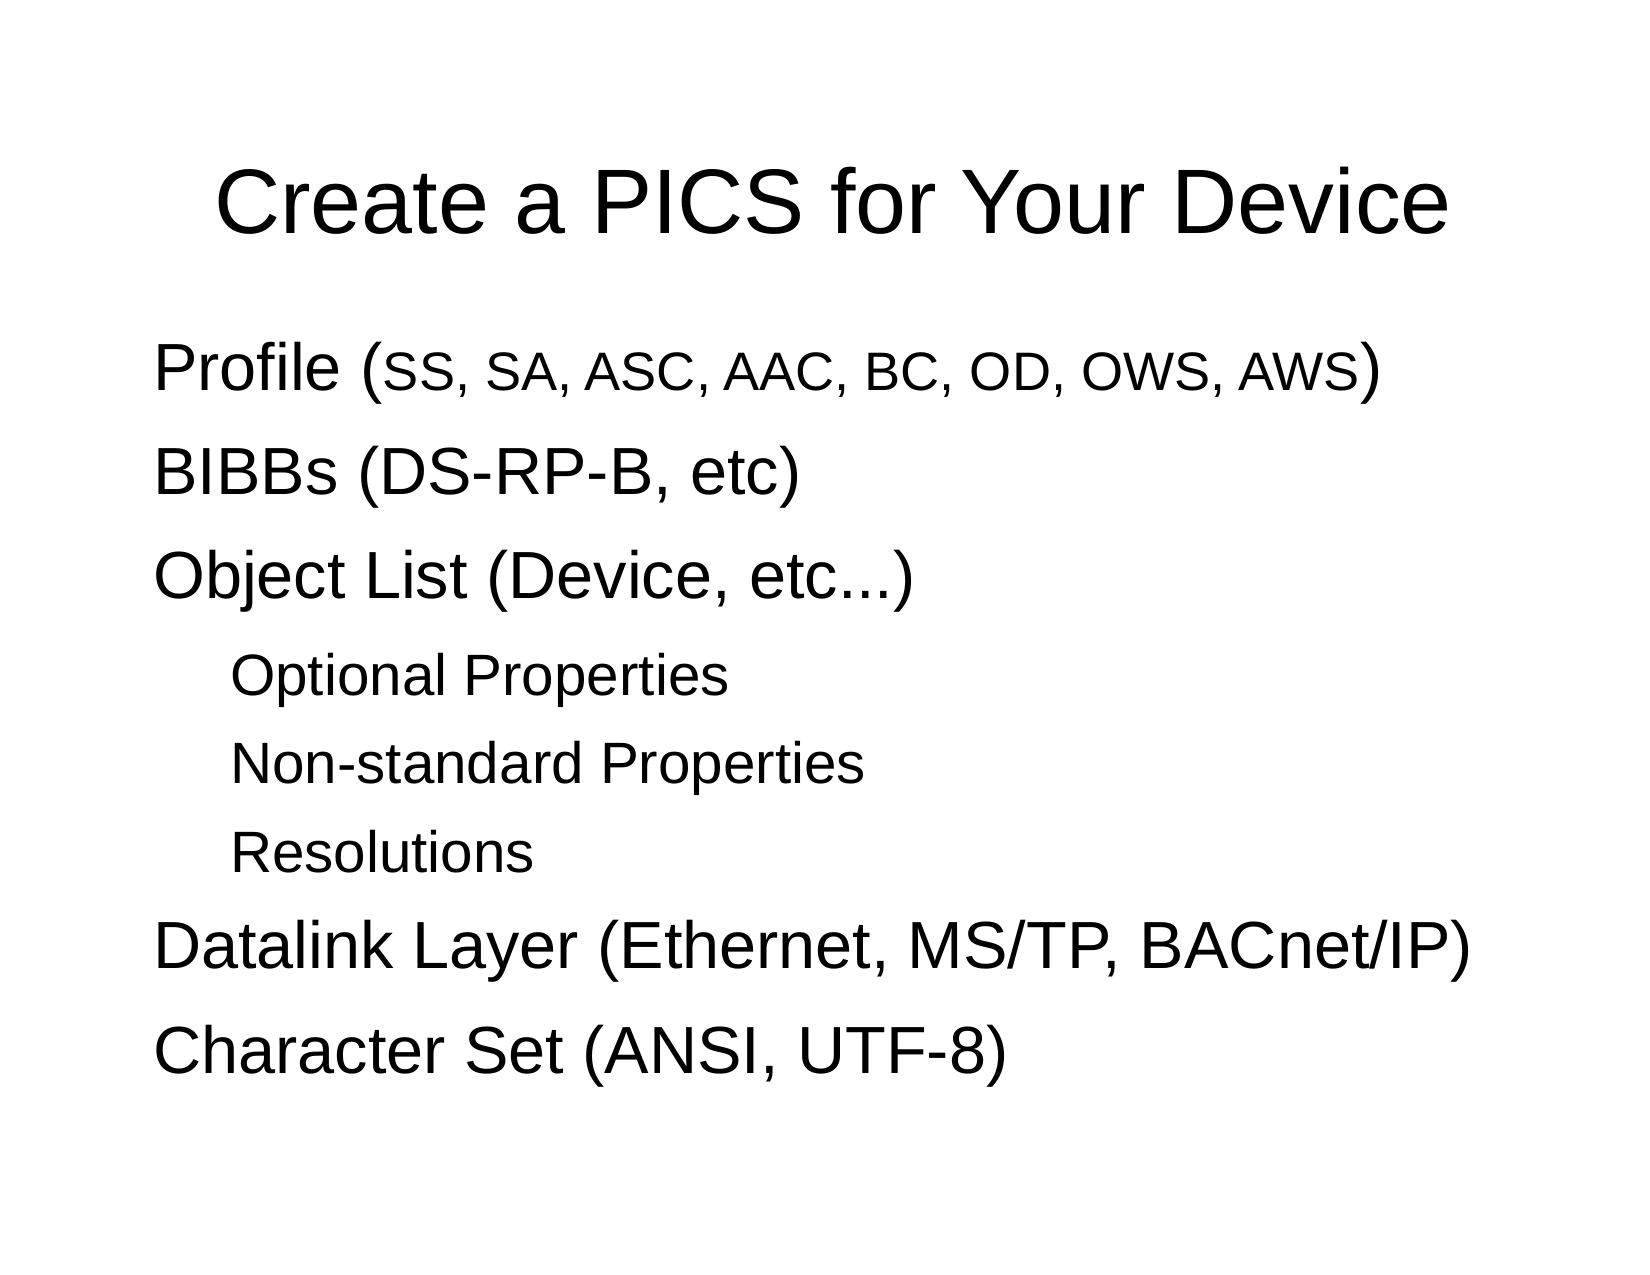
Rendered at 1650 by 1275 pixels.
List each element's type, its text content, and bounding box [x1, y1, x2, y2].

list Profile (SS, SA, ASC, AAC, BC, OD, OWS, AWS) BIBBs (DS-RP-B, etc) Object List (Device, etc...) Optional Properties Non-standard Properties Resolutions Datalink Layer (Ethernet, MS/TP, BACnet/IP) Character Set (ANSI, UTF-8) [135, 329, 1515, 1087]
title Create a PICS for Your Device [135, 112, 1515, 291]
